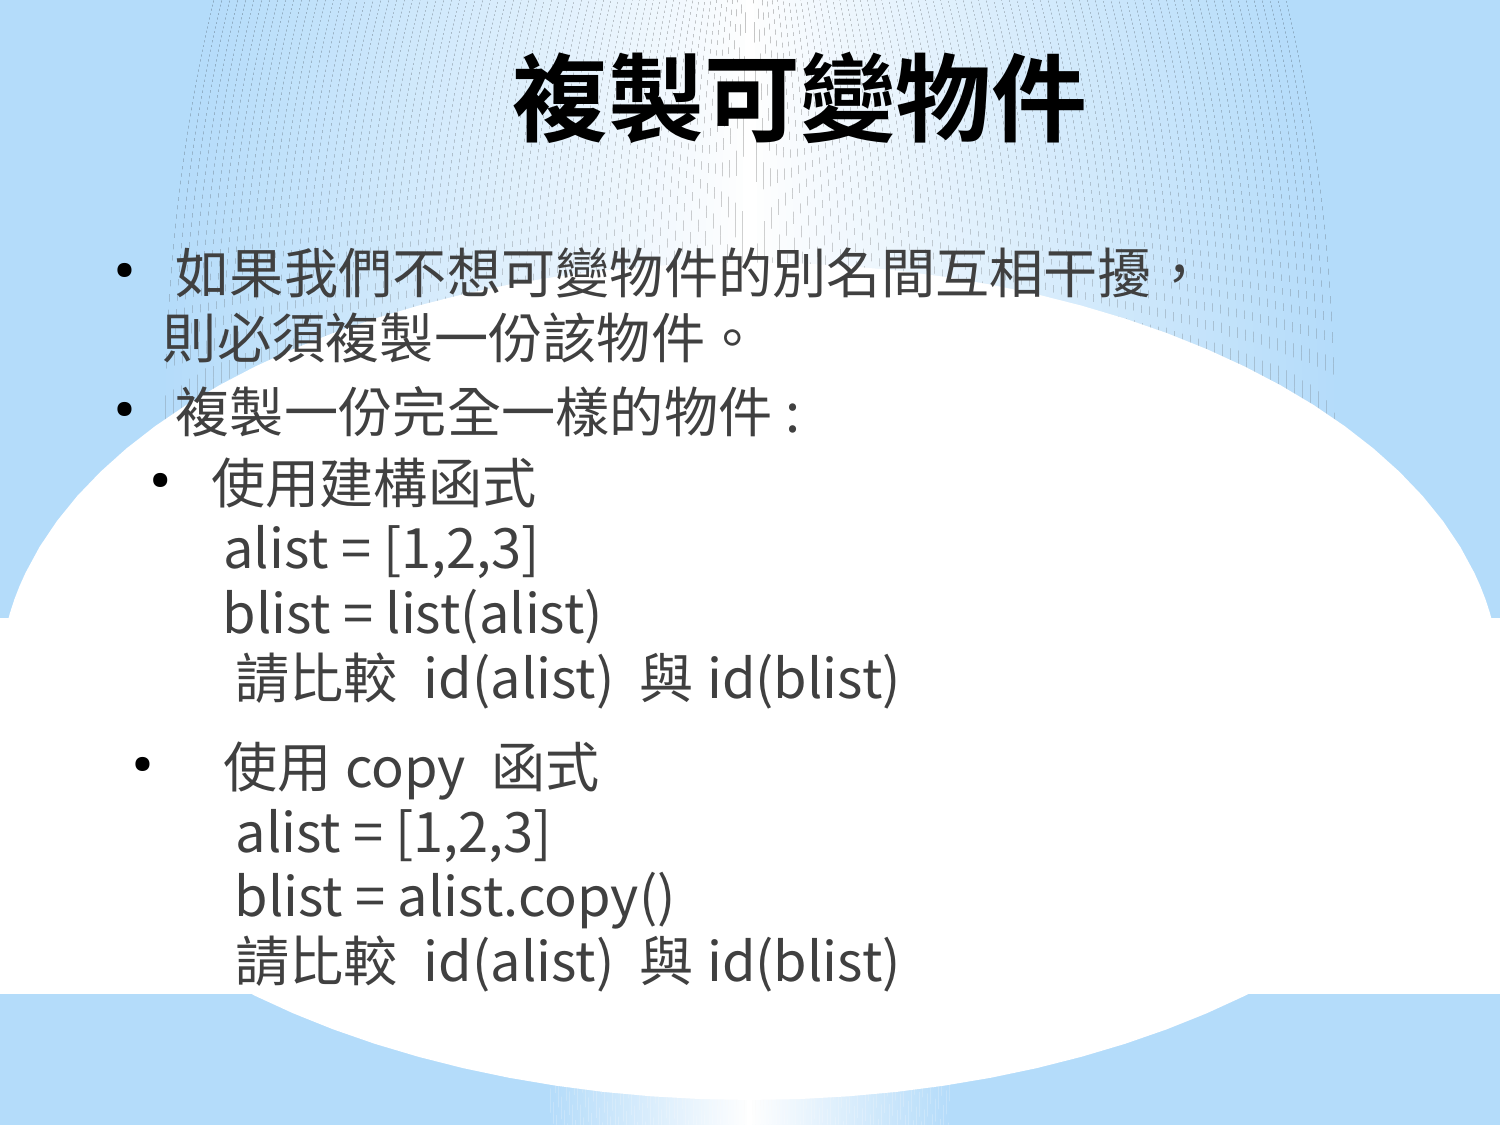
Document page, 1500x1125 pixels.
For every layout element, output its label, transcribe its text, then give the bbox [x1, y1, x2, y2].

title 複製可變物件 [183, 30, 1418, 219]
list 如果我們不想可變物件的別名間互相干擾， 則必須複製一份該物件。 複製一份完全一樣的物件: 使用建構函式 alist = [1,2,3] blist = list(alist) 請比較 id(alist) 與id(blist) 使用copy 函式 alist = [1,2,3] blist = alist.copy() 請比較 id(alist) 與id(blist) [100, 231, 1471, 1047]
